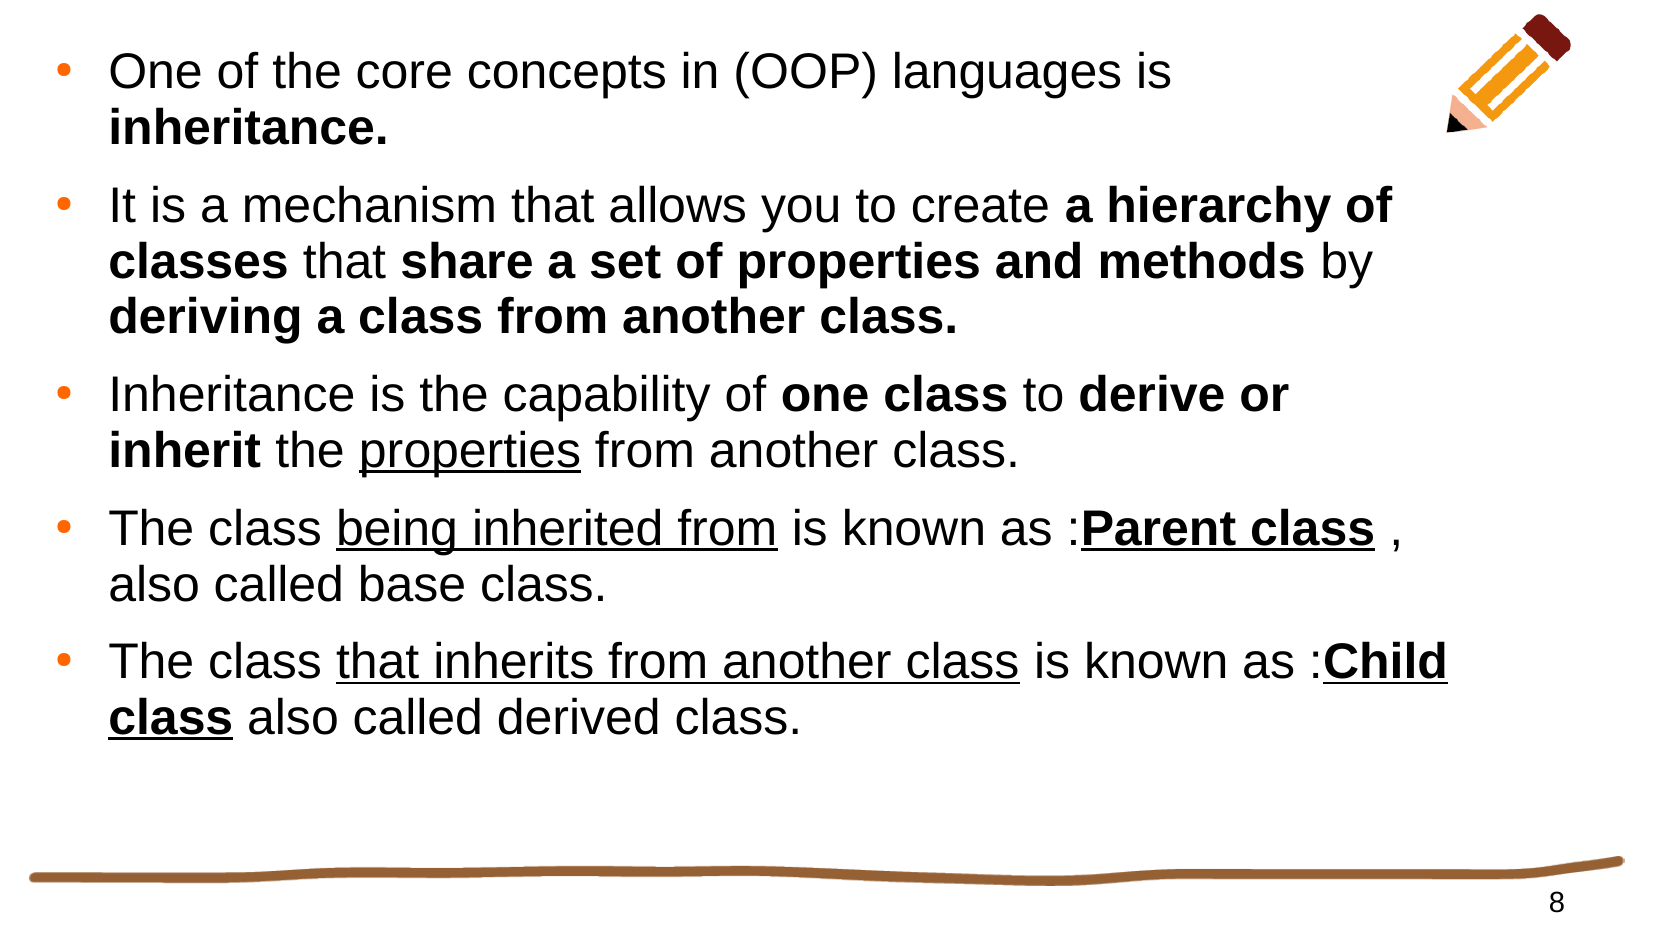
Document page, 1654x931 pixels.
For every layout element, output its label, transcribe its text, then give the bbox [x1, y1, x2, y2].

list One of the core concepts in (OOP) languages is inheritance. It is a mechanism that allows you to create a hierarchy of classes that share a set of properties and methods by deriving a class from another class. Inheritance is the capability of one class to derive or inherit the properties from another class. The class being inherited from is known as :Parent class , also called base class. The class that inherits from another class is known as :Child class also called derived class. [37, 43, 1449, 826]
picture [29, 856, 1625, 886]
picture [1446, 14, 1571, 133]
